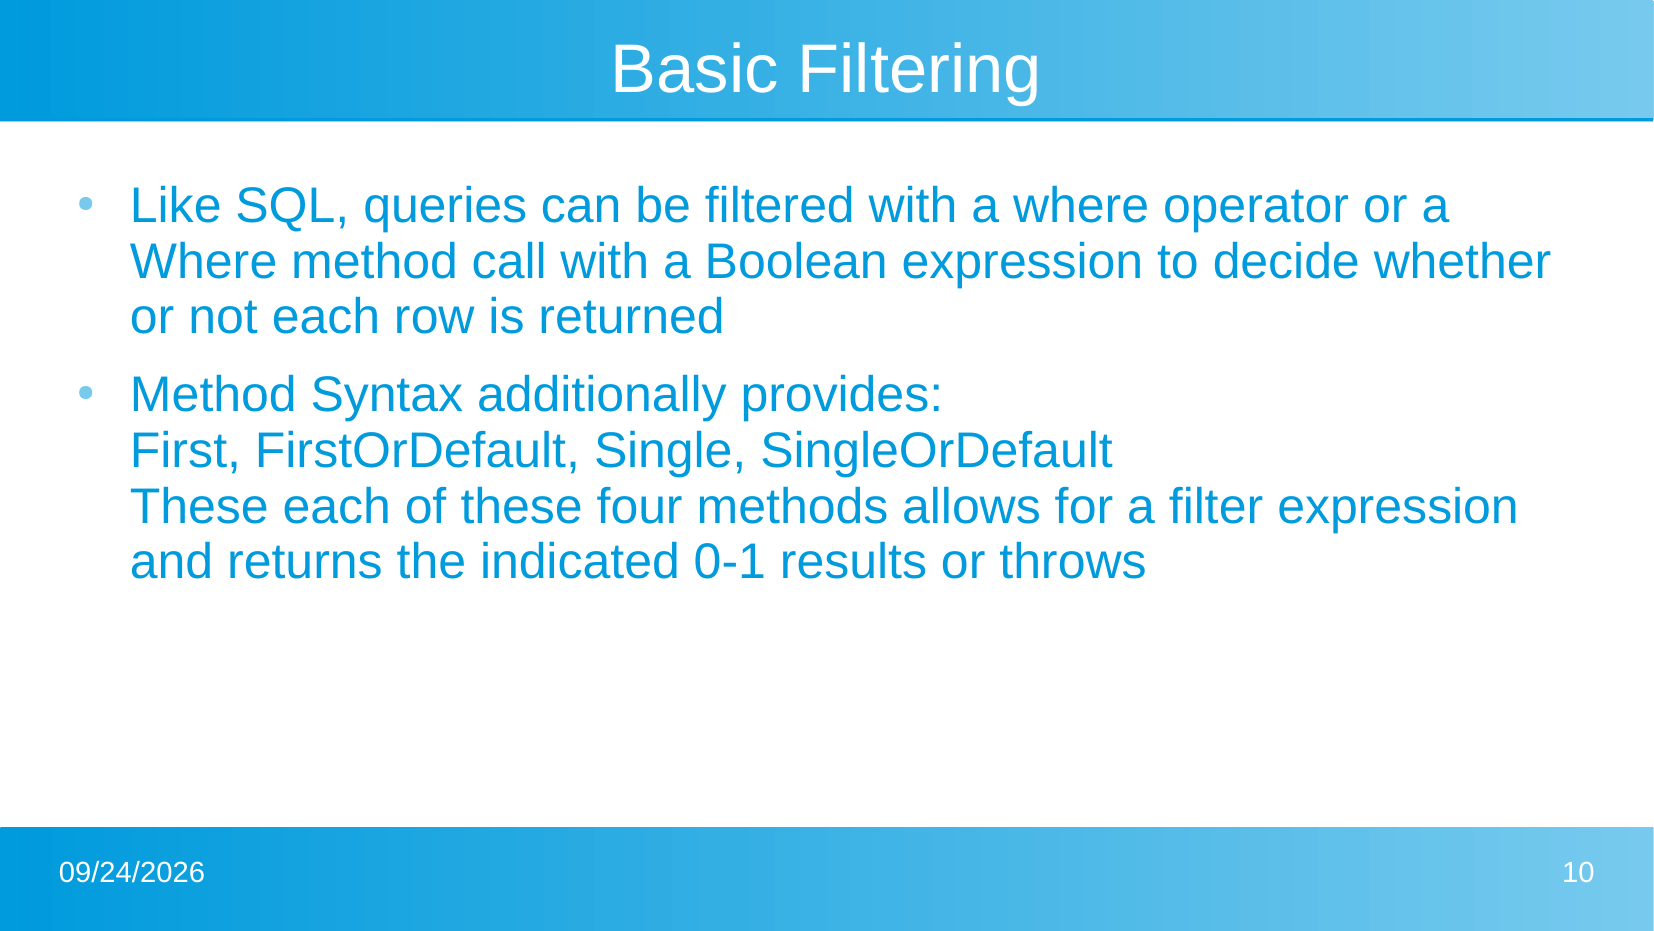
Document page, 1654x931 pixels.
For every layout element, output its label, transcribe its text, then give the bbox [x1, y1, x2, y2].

list Like SQL, queries can be filtered with a where operator or a Where method call with a Boolean expression to decide whether or not each row is returned Method Syntax additionally provides: First, FirstOrDefault, Single, SingleOrDefault These each of these four methods allows for a filter expression and returns the indicated 0-1 results or throws [59, 177, 1595, 768]
title Basic Filtering [59, 29, 1595, 108]
